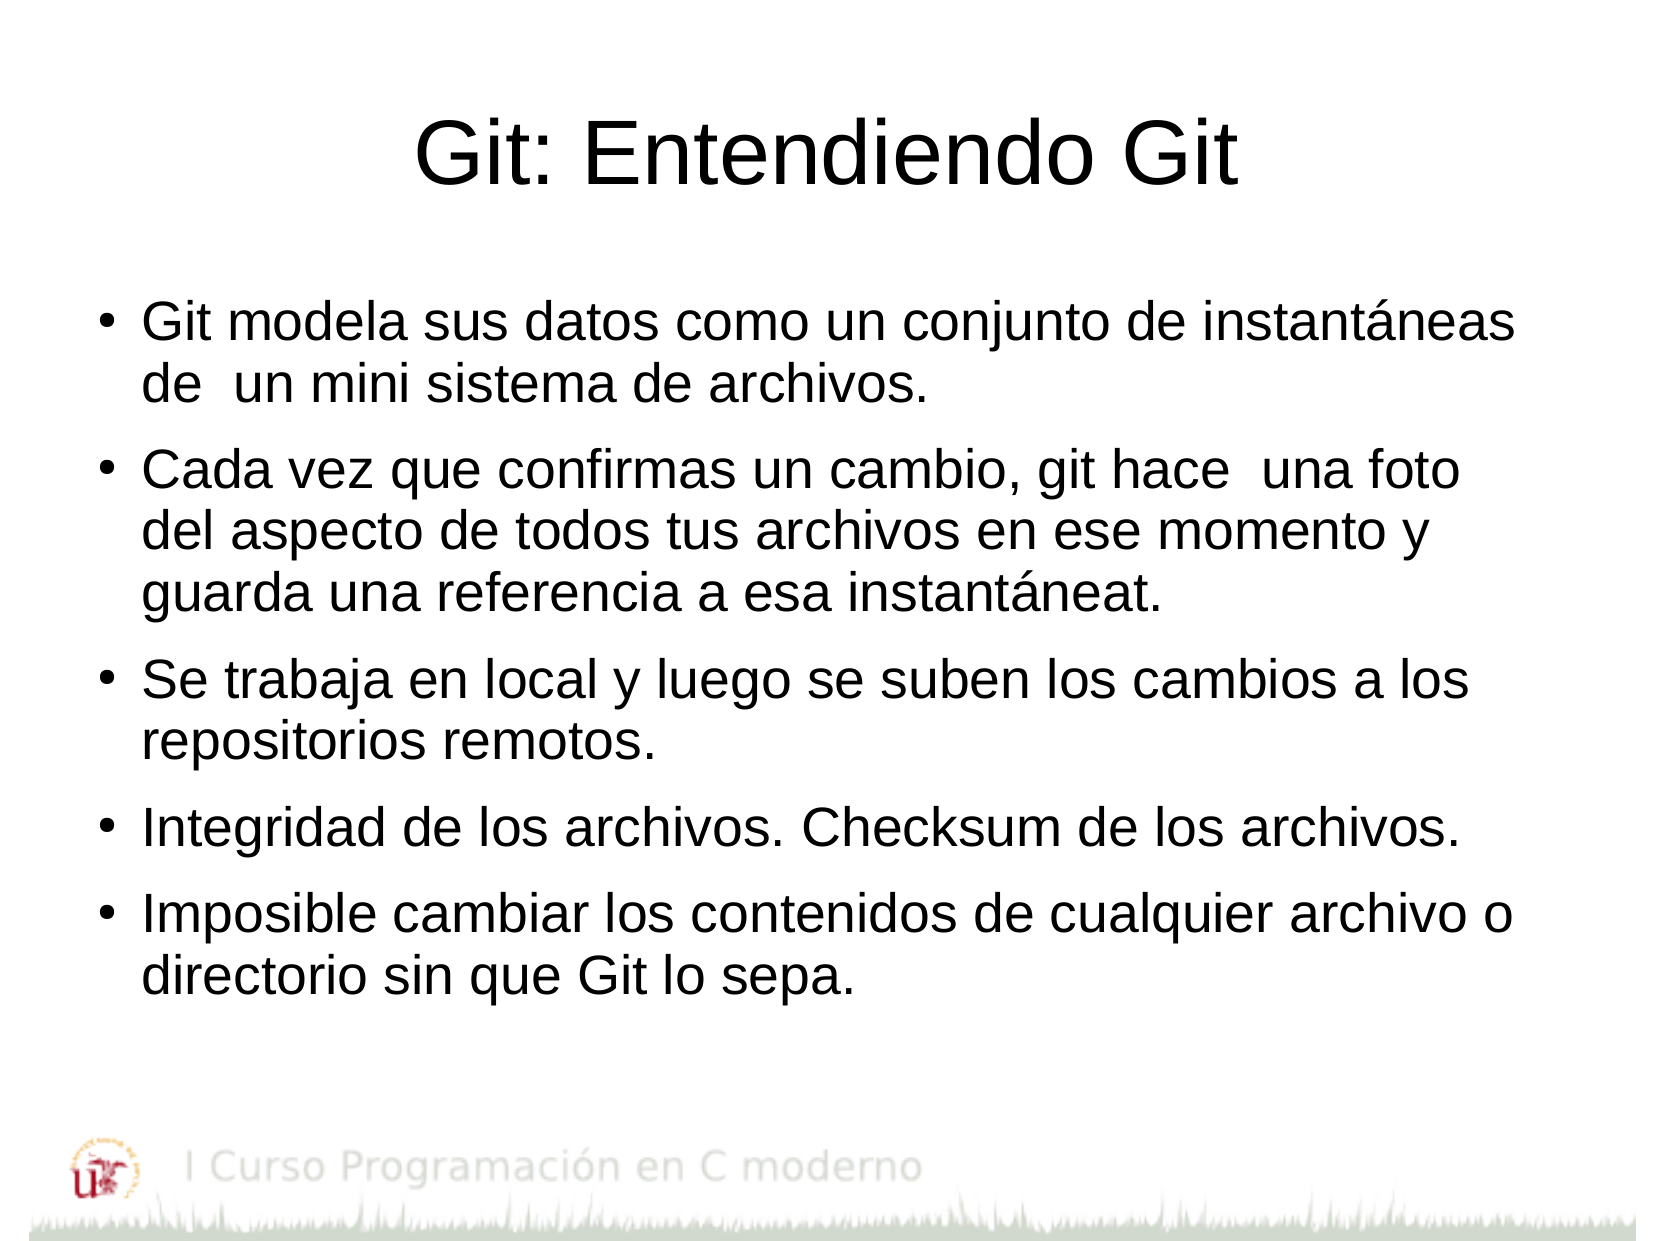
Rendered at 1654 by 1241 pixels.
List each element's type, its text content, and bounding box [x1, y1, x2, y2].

list Git modela sus datos como un conjunto de instantáneas de un mini sistema de archivos. Cada vez que confirmas un cambio, git hace una foto del aspecto de todos tus archivos en ese momento y guarda una referencia a esa instantáneat. Se trabaja en local y luego se suben los cambios a los repositorios remotos. Integridad de los archivos. Checksum de los archivos. Imposible cambiar los contenidos de cualquier archivo o directorio sin que Git lo sepa. [82, 290, 1538, 1010]
picture [29, 1133, 1636, 1241]
title Git: Entendiendo Git [82, 49, 1571, 257]
